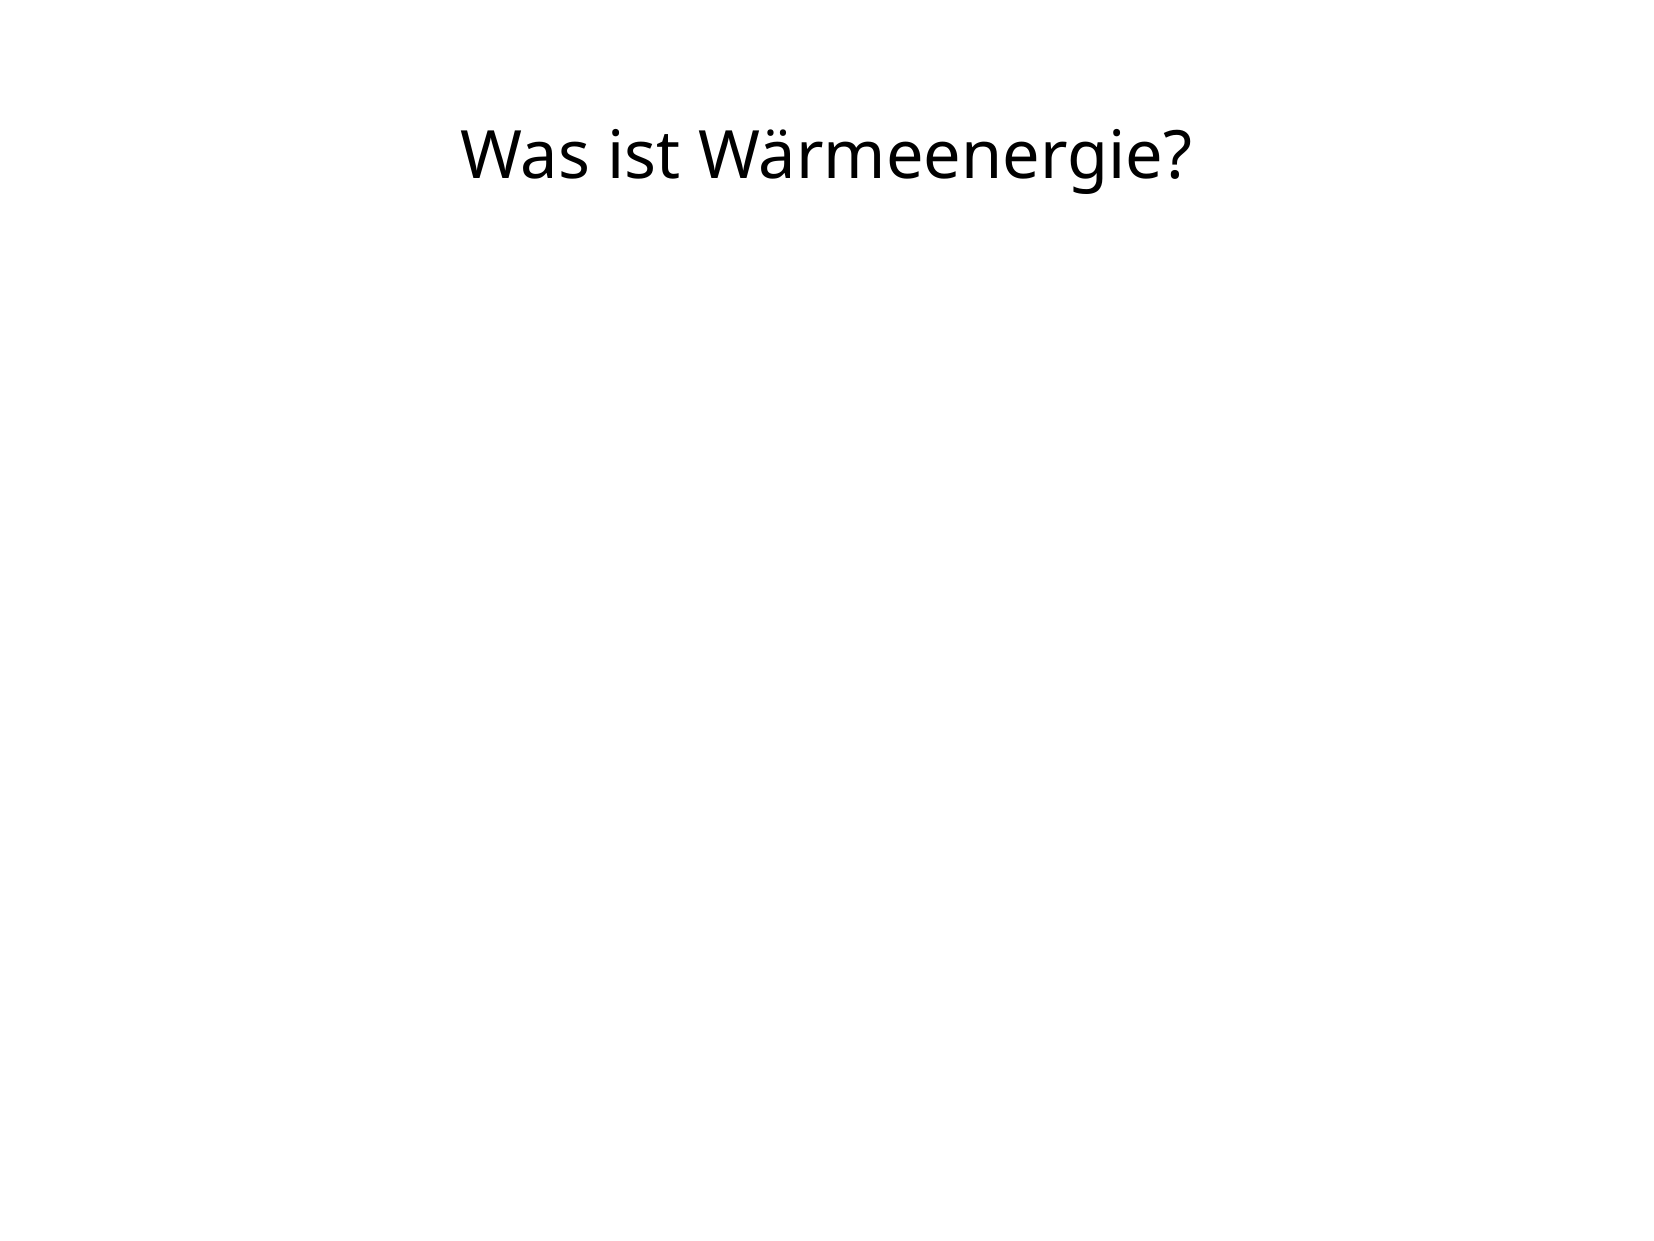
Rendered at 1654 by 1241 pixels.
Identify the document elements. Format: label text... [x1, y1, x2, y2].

title Was ist Wärmeenergie? [82, 49, 1571, 257]
